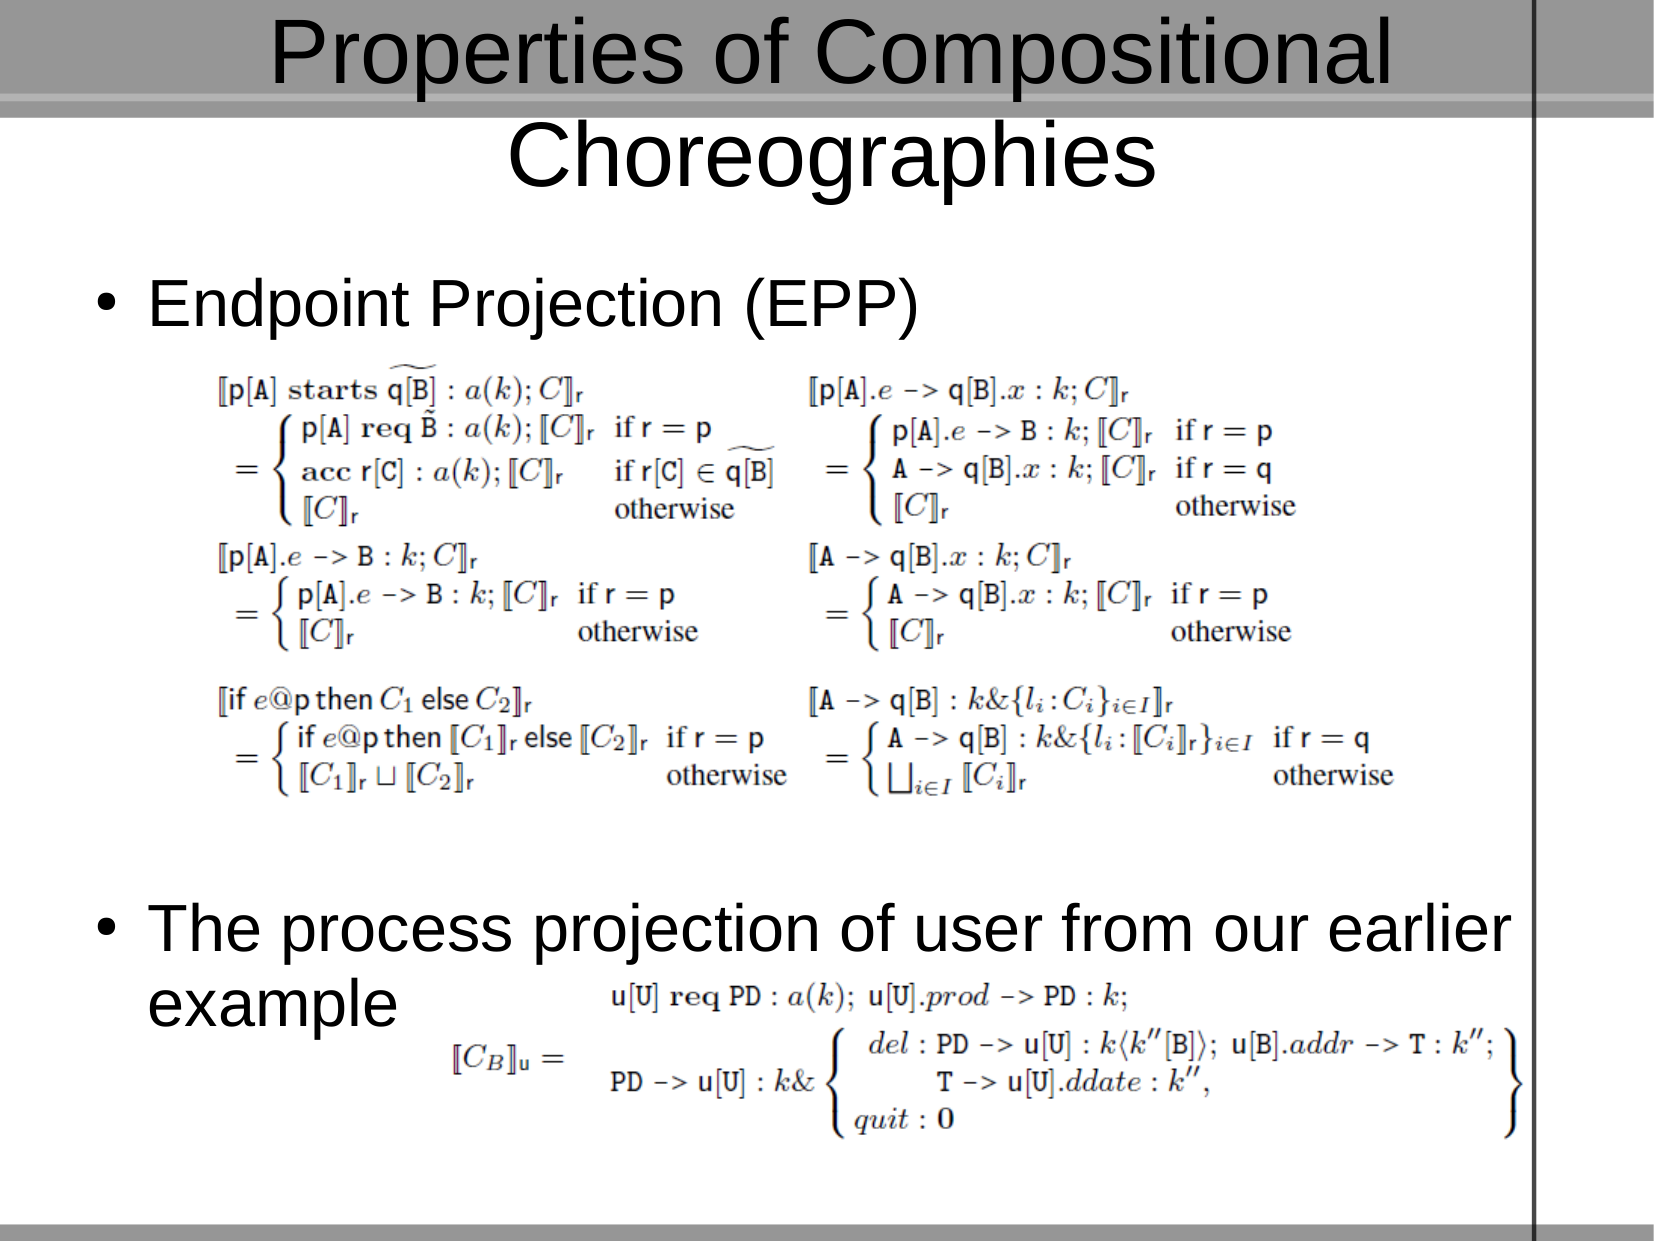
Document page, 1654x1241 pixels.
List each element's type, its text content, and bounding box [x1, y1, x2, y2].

picture [0, 0, 1654, 1241]
title Properties of Compositional Choreographies [88, 0, 1577, 207]
list Endpoint Projection (EPP) The process projection of user from our earlier example [76, 265, 1565, 1085]
